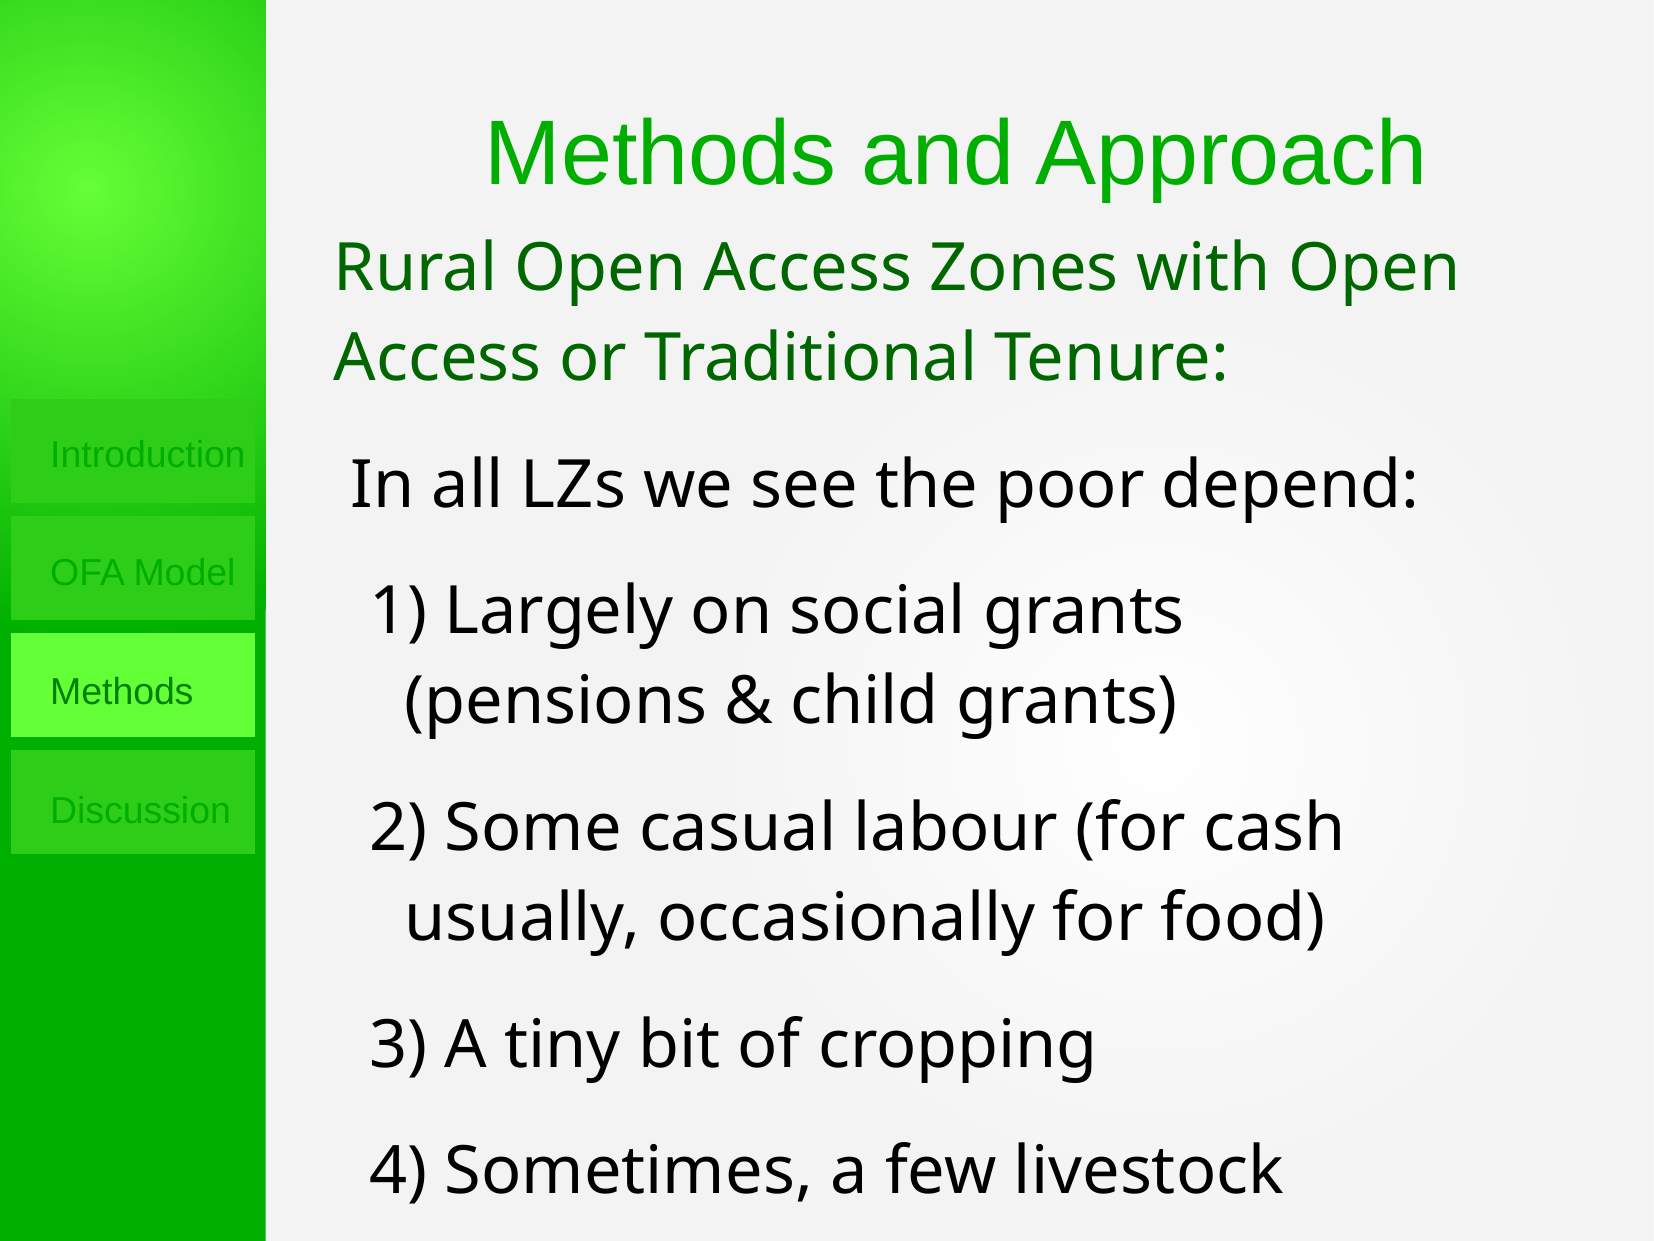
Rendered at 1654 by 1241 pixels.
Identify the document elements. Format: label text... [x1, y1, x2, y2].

text_box OFA Model [35, 544, 252, 602]
text_box Discussion [35, 781, 292, 839]
text_box Introduction [35, 425, 318, 483]
title Methods and Approach [389, 49, 1524, 257]
text_box Rural Open Access Zones with Open Access or Traditional Tenure: In all LZs we see the poor depend: Largely on social grants (pensions & child grants) Some casual labour (for cash usually, occasionally for food) A tiny bit of cropping Sometimes, a few livestock Kinship links [318, 211, 1501, 1217]
text_box Methods [35, 663, 265, 720]
